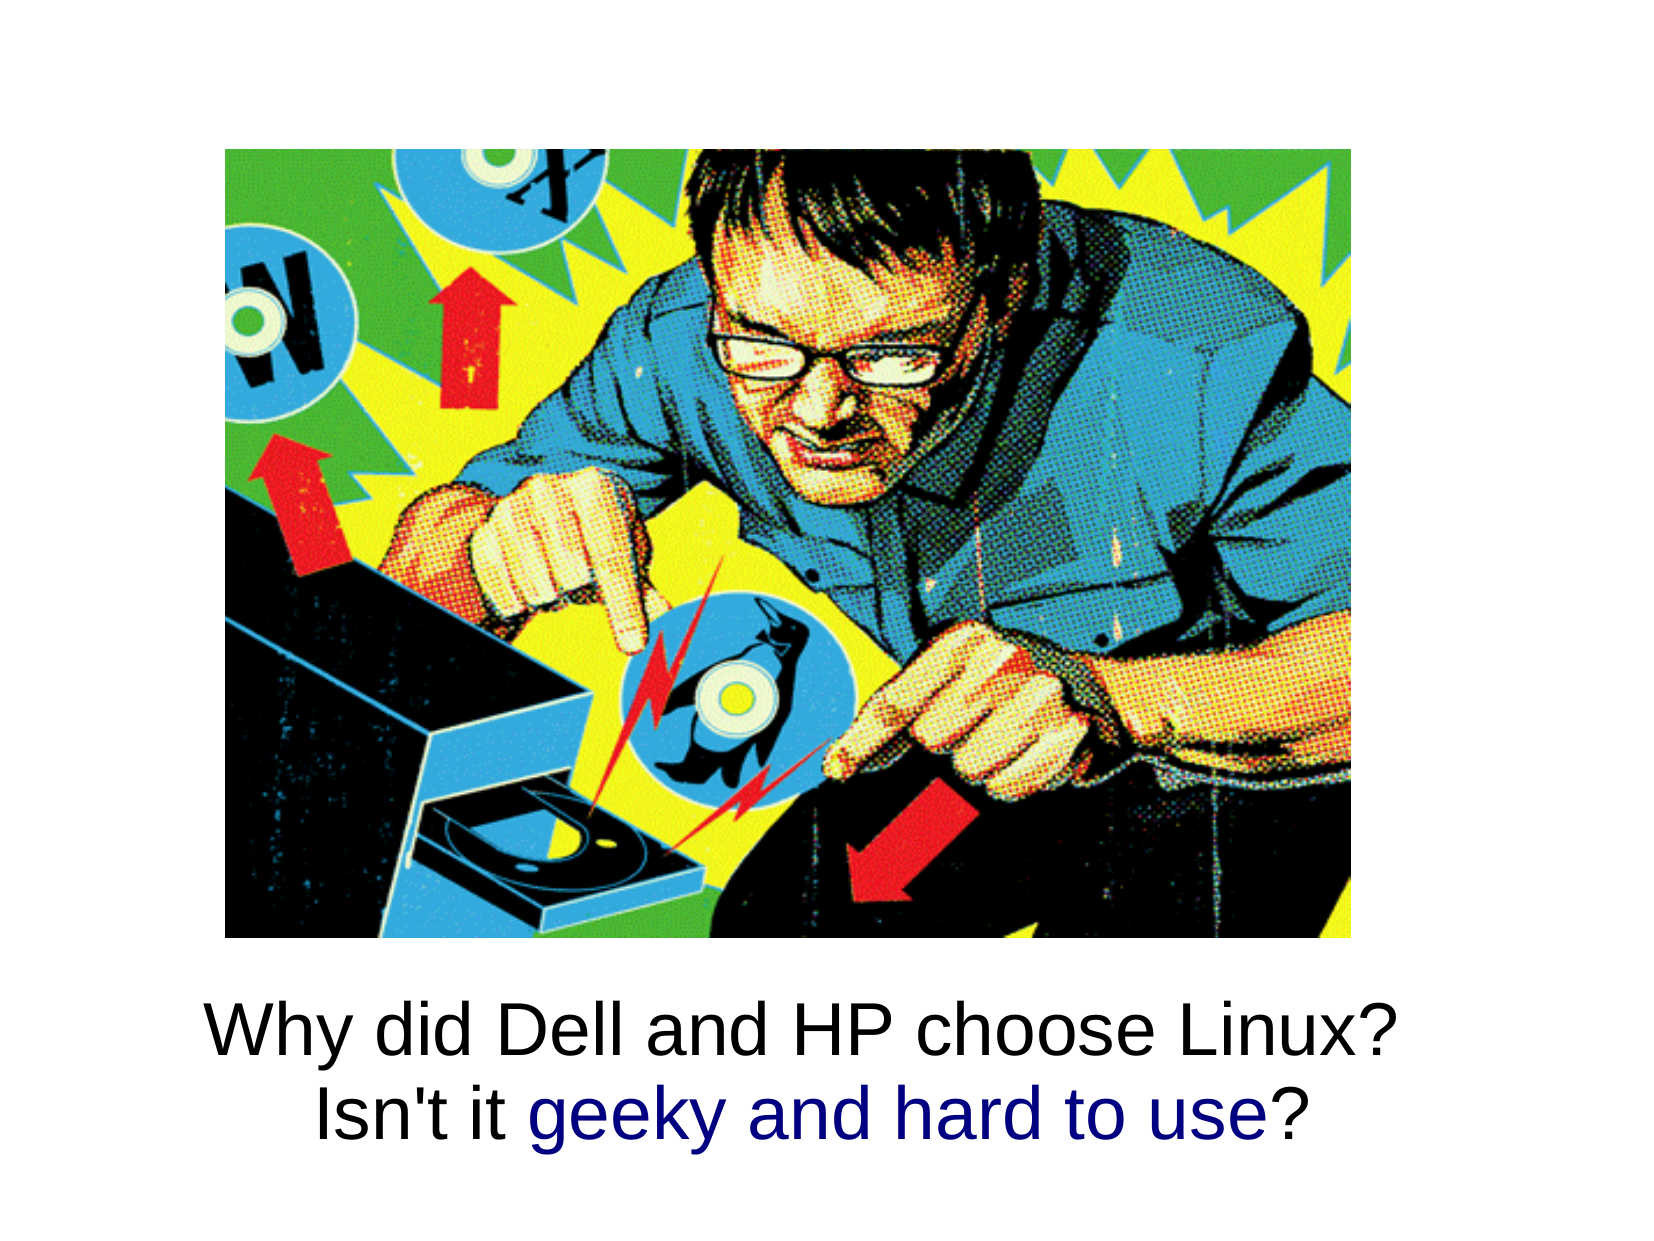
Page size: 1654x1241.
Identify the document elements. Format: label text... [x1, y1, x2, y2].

title Why did Dell and HP choose Linux? Isn't it geeky and hard to use? [49, 975, 1576, 1168]
picture [225, 149, 1351, 938]
